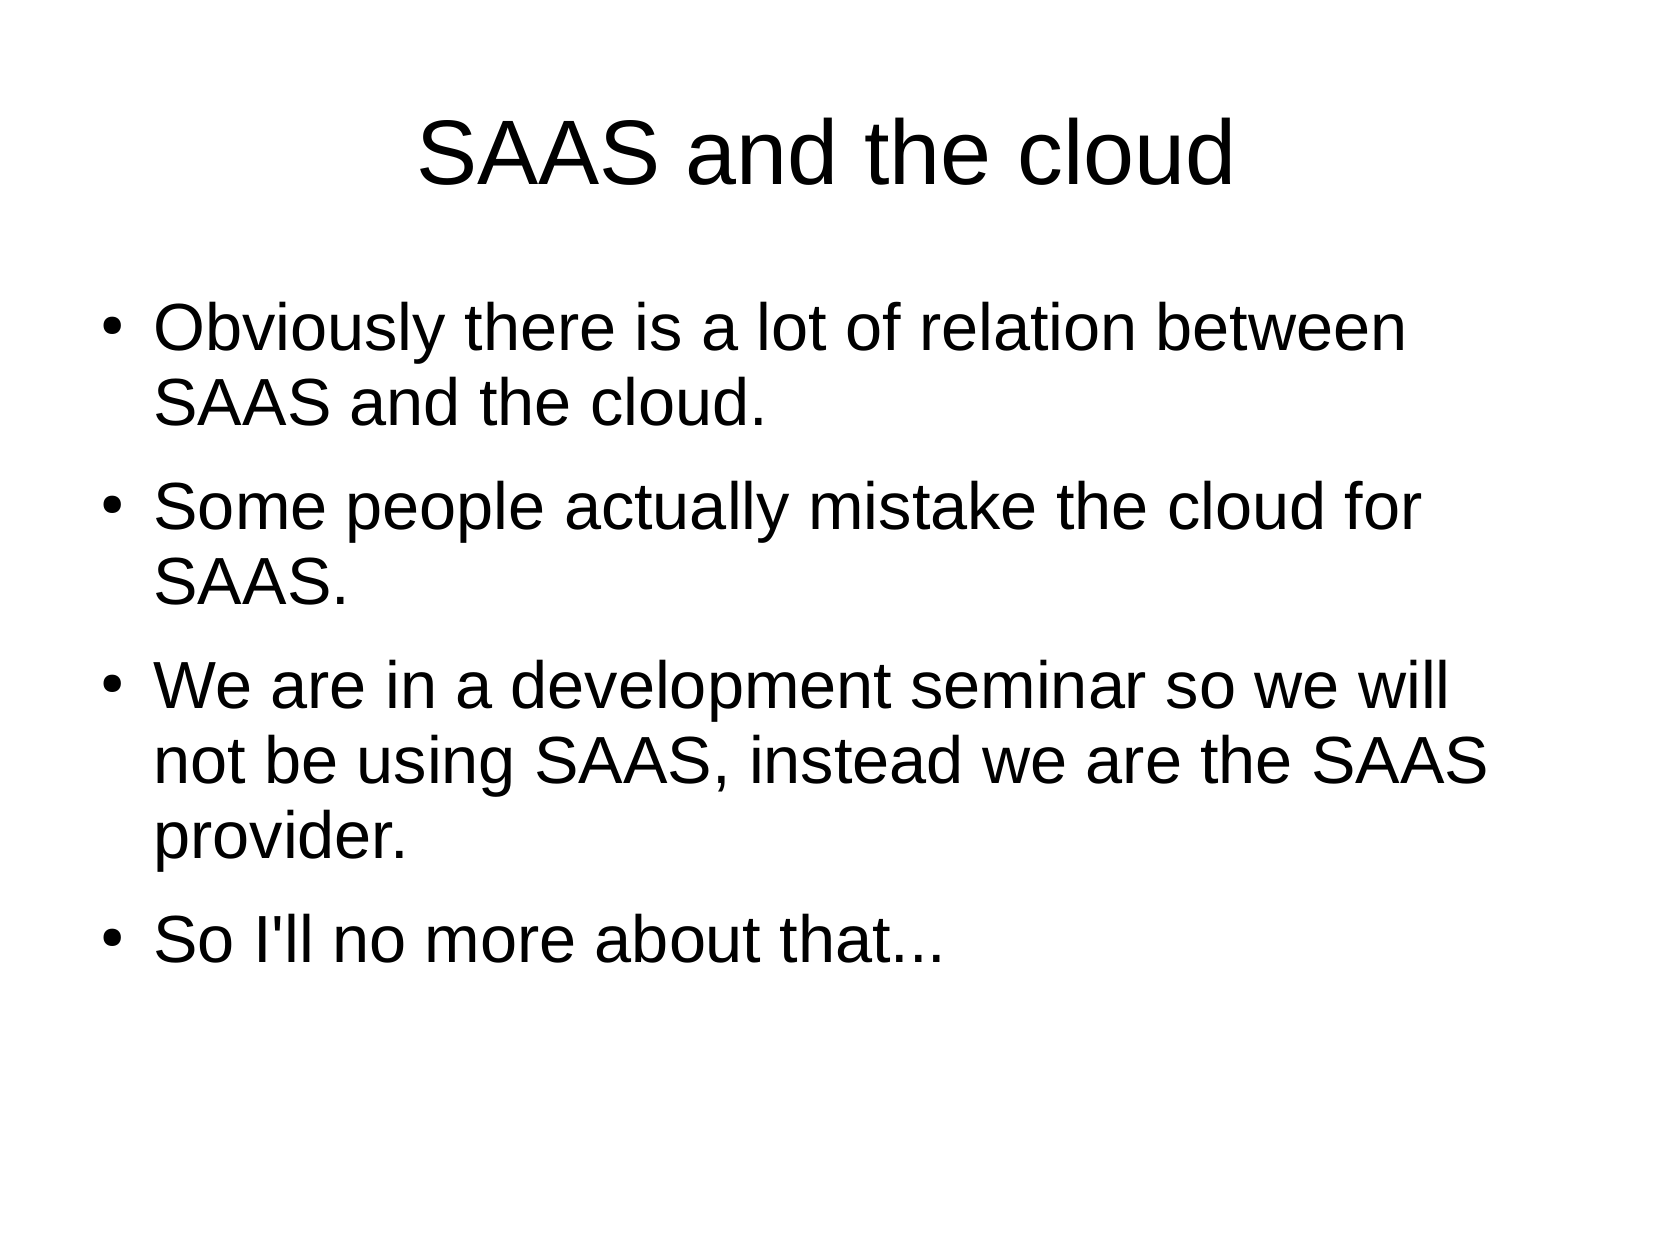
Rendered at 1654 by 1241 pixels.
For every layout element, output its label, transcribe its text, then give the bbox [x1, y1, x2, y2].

title SAAS and the cloud [82, 49, 1571, 257]
list Obviously there is a lot of relation between SAAS and the cloud. Some people actually mistake the cloud for SAAS. We are in a development seminar so we will not be using SAAS, instead we are the SAAS provider. So I'll no more about that... [82, 290, 1538, 1010]
